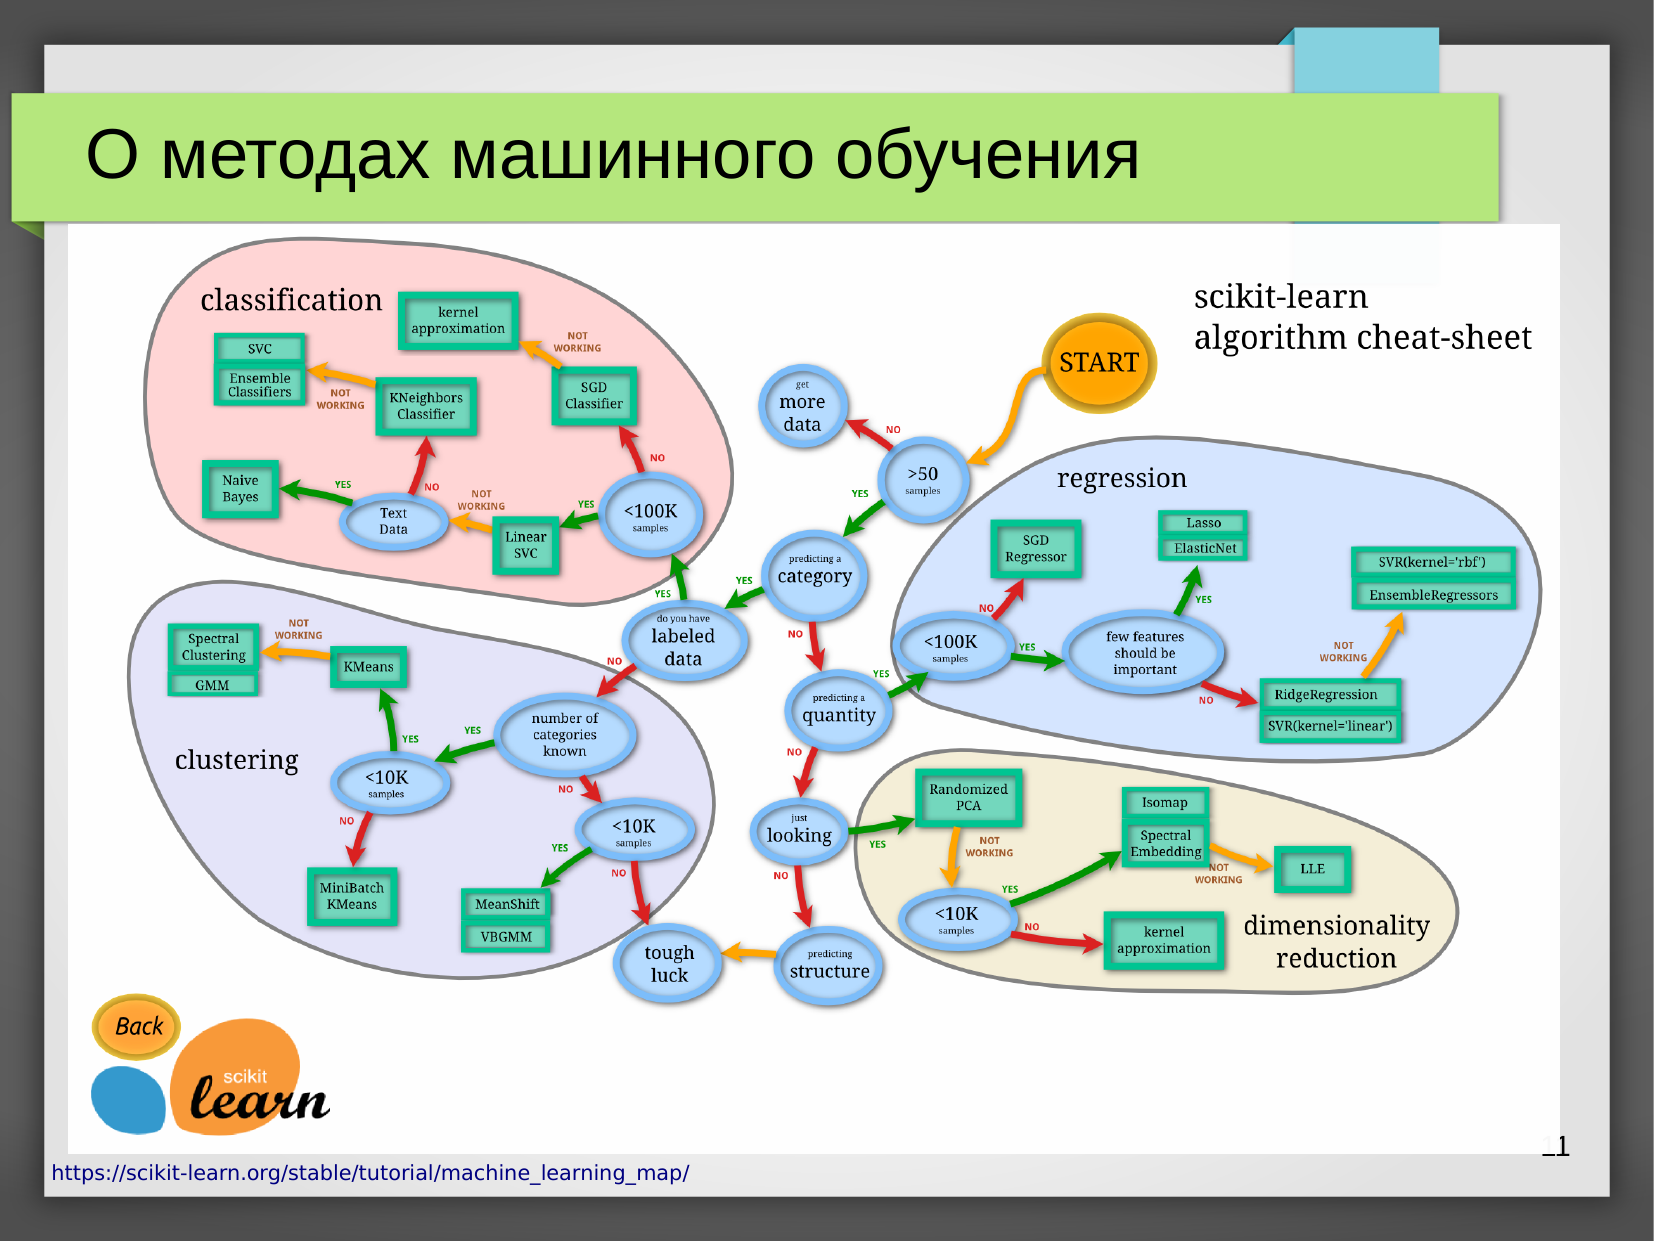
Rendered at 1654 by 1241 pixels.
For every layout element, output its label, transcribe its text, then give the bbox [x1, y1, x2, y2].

text_box О методах машинного обучения [71, 106, 1347, 201]
text_box https://scikit-learn.org/stable/tutorial/machine_learning_map/ [36, 1129, 1217, 1193]
picture [0, 0, 1654, 1241]
